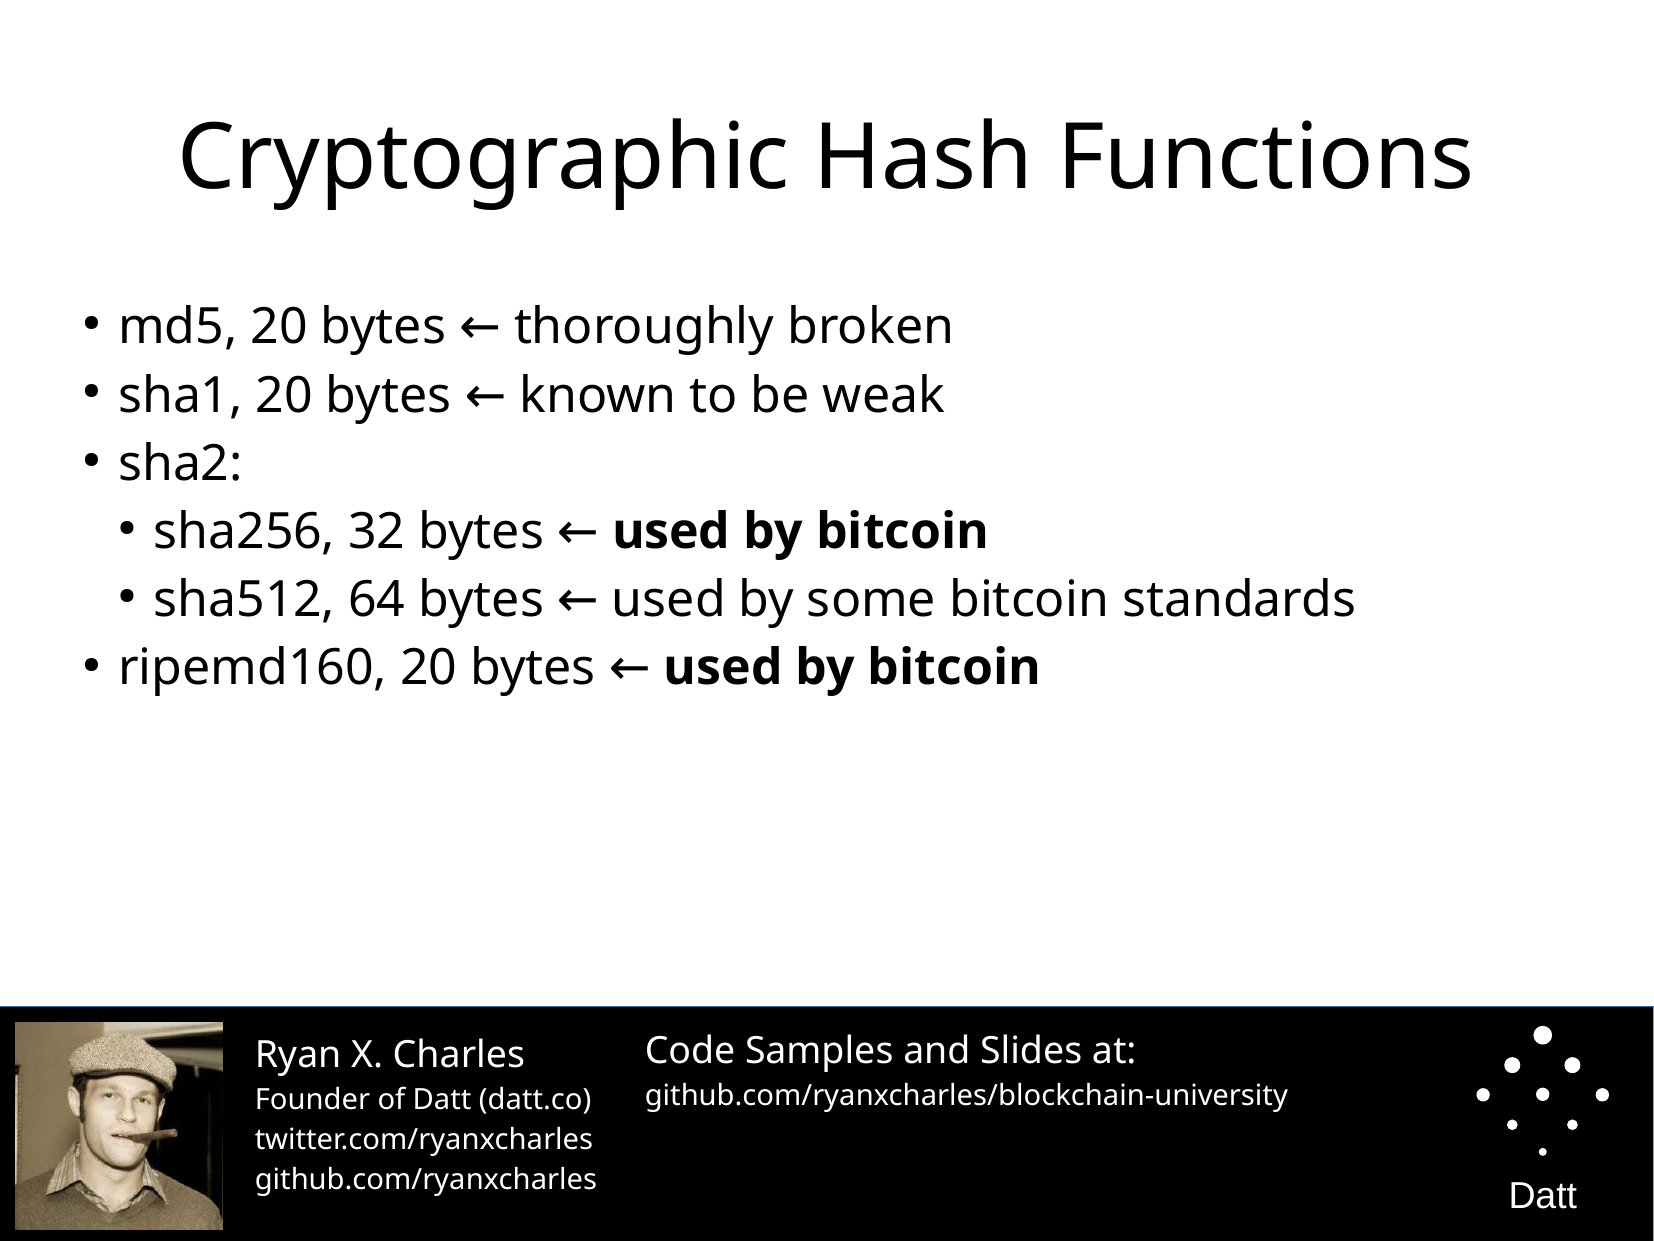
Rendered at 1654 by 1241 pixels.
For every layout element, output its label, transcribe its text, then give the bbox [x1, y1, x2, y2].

title Cryptographic Hash Functions [82, 49, 1571, 257]
text_box Ryan X. Charles Founder of Datt (datt.co) twitter.com/ryanxcharles github.com/ryanxcharles [240, 1020, 976, 1241]
text_box md5, 20 bytes ← thoroughly broken sha1, 20 bytes ← known to be weak sha2: sha256, 32 bytes ← used by bitcoin sha512, 64 bytes ← used by some bitcoin standards ripemd160, 20 bytes ← used by bitcoin [82, 290, 1571, 1010]
picture [15, 1022, 223, 1231]
text_box Code Samples and Slides at: github.com/ryanxcharles/blockchain-university [630, 1015, 1403, 1156]
picture [1475, 1023, 1611, 1159]
text_box [0, 1006, 1654, 1241]
text_box Datt [1452, 1167, 1633, 1241]
